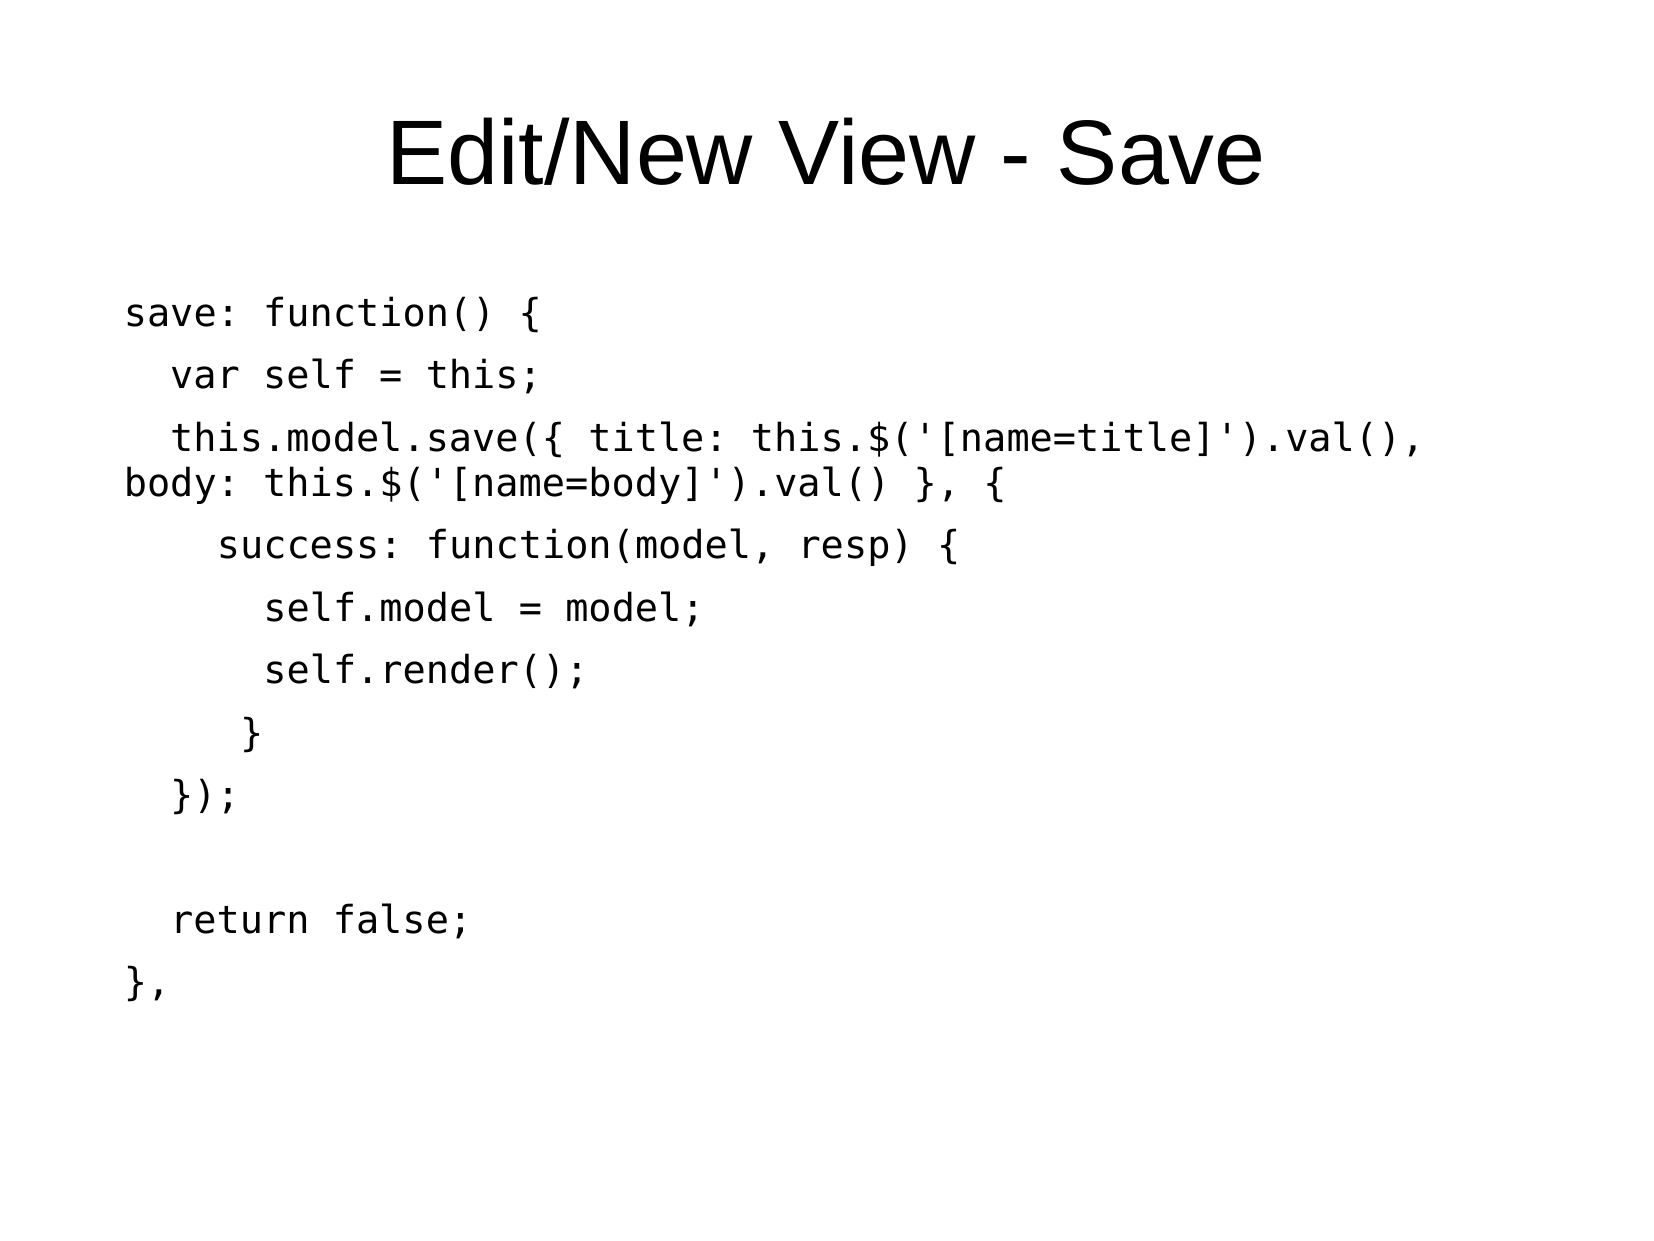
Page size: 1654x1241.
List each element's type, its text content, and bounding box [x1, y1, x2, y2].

title Edit/New View - Save [82, 49, 1571, 257]
list save: function() { var self = this; this.model.save({ title: this.$('[name=title]').val(), body: this.$('[name=body]').val() }, { success: function(model, resp) { self.model = model; self.render(); } }); return false; }, [82, 290, 1538, 1010]
